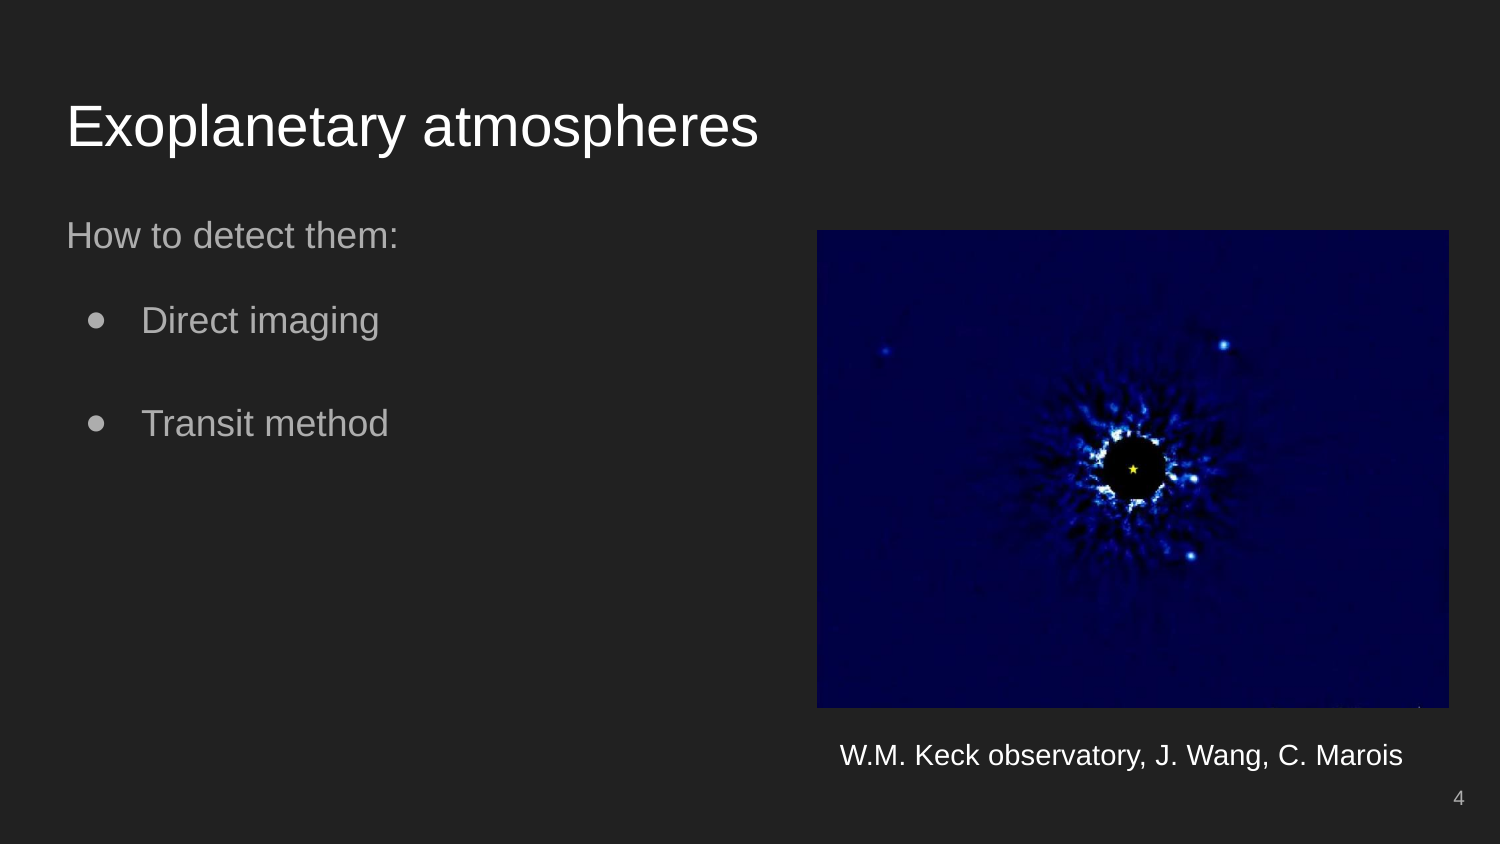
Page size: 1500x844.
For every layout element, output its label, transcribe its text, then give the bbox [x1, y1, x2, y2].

text_box W.M. Keck observatory, J. Wang, C. Marois [824, 721, 1449, 768]
list How to detect them: Direct imaging Transit method [51, 189, 1449, 750]
title Exoplanetary atmospheres [51, 72, 1449, 167]
picture [817, 230, 1449, 708]
slide_number <number> [1389, 764, 1480, 830]
